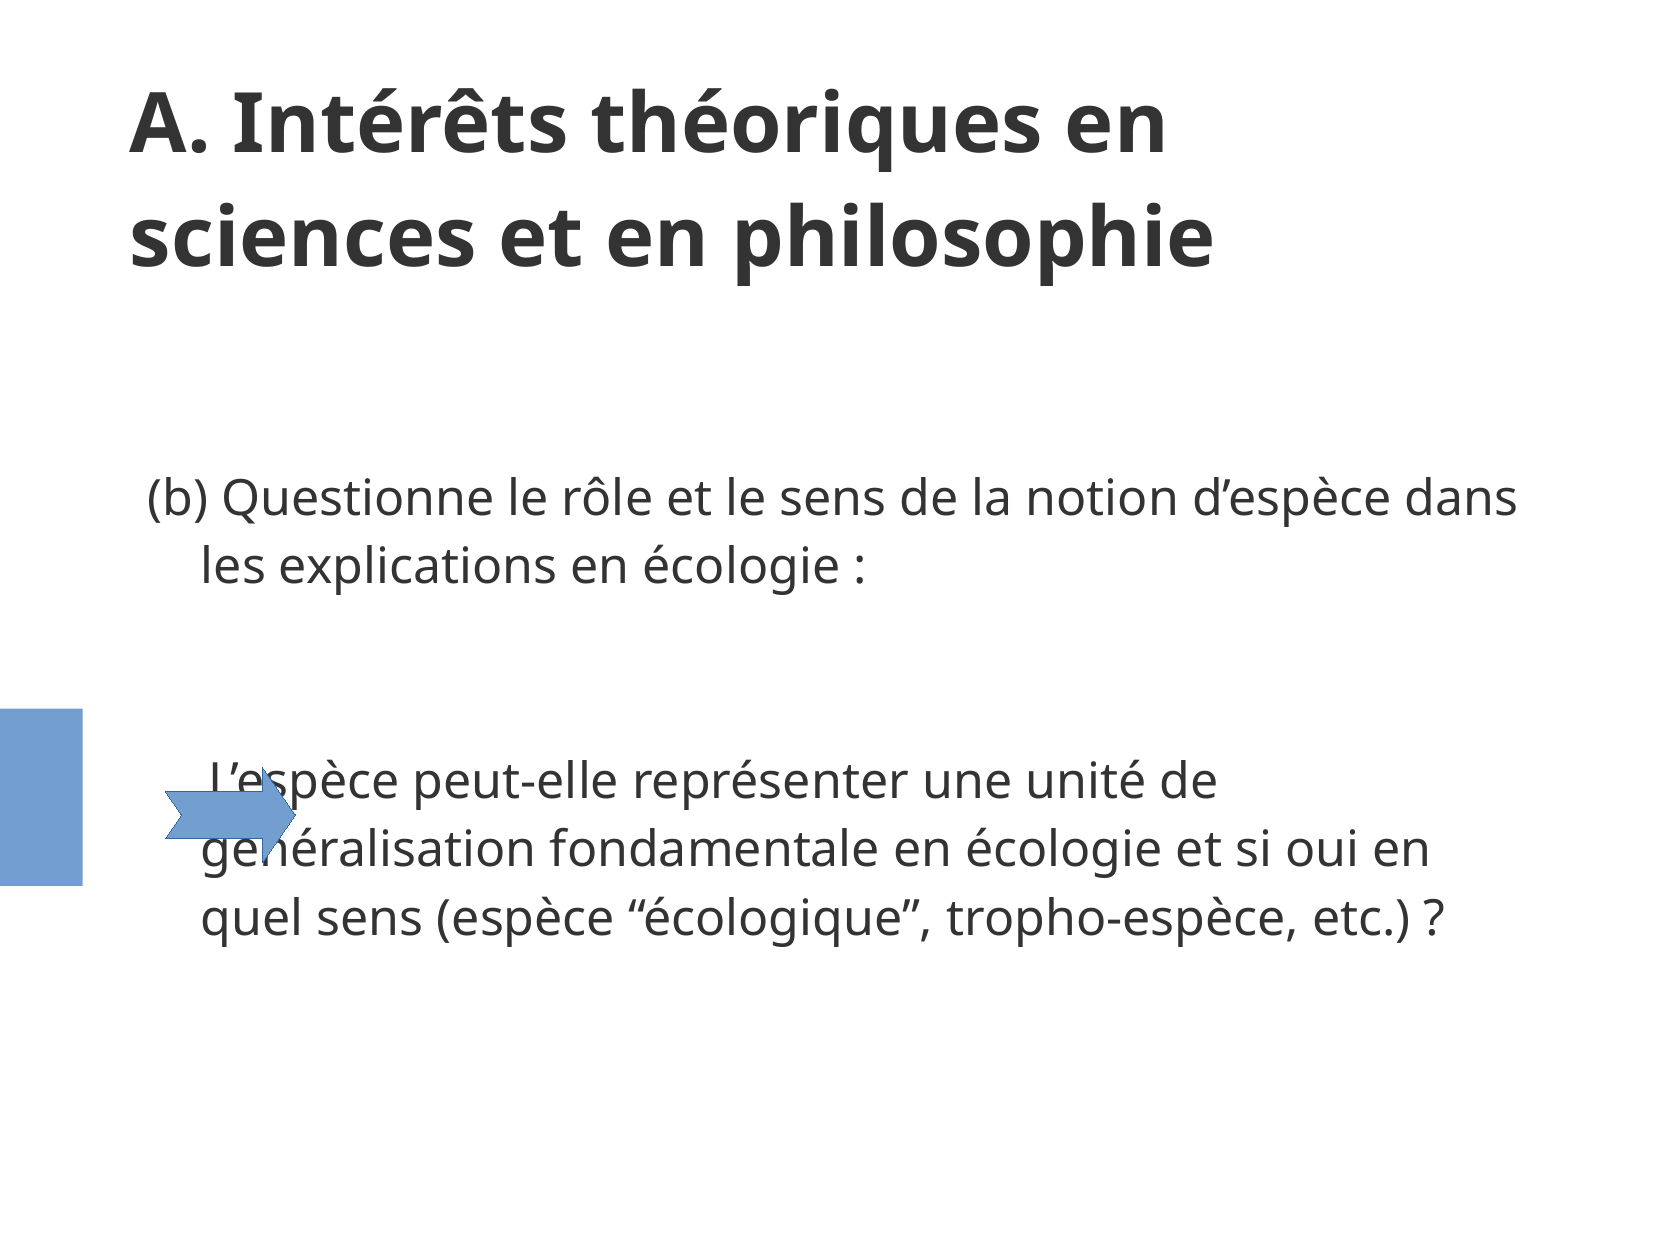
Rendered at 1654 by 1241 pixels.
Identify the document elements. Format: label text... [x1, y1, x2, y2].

list Questionne le rôle et le sens de la notion d’espèce dans les explications en écologie : L’espèce peut-elle représenter une unité de généralisation fondamentale en écologie et si oui en quel sens (espèce “écologique”, tropho-espèce, etc.) ? [129, 354, 1536, 1074]
title A. Intérêts théoriques en sciences et en philosophie [129, 59, 1536, 296]
text_box [165, 767, 296, 863]
